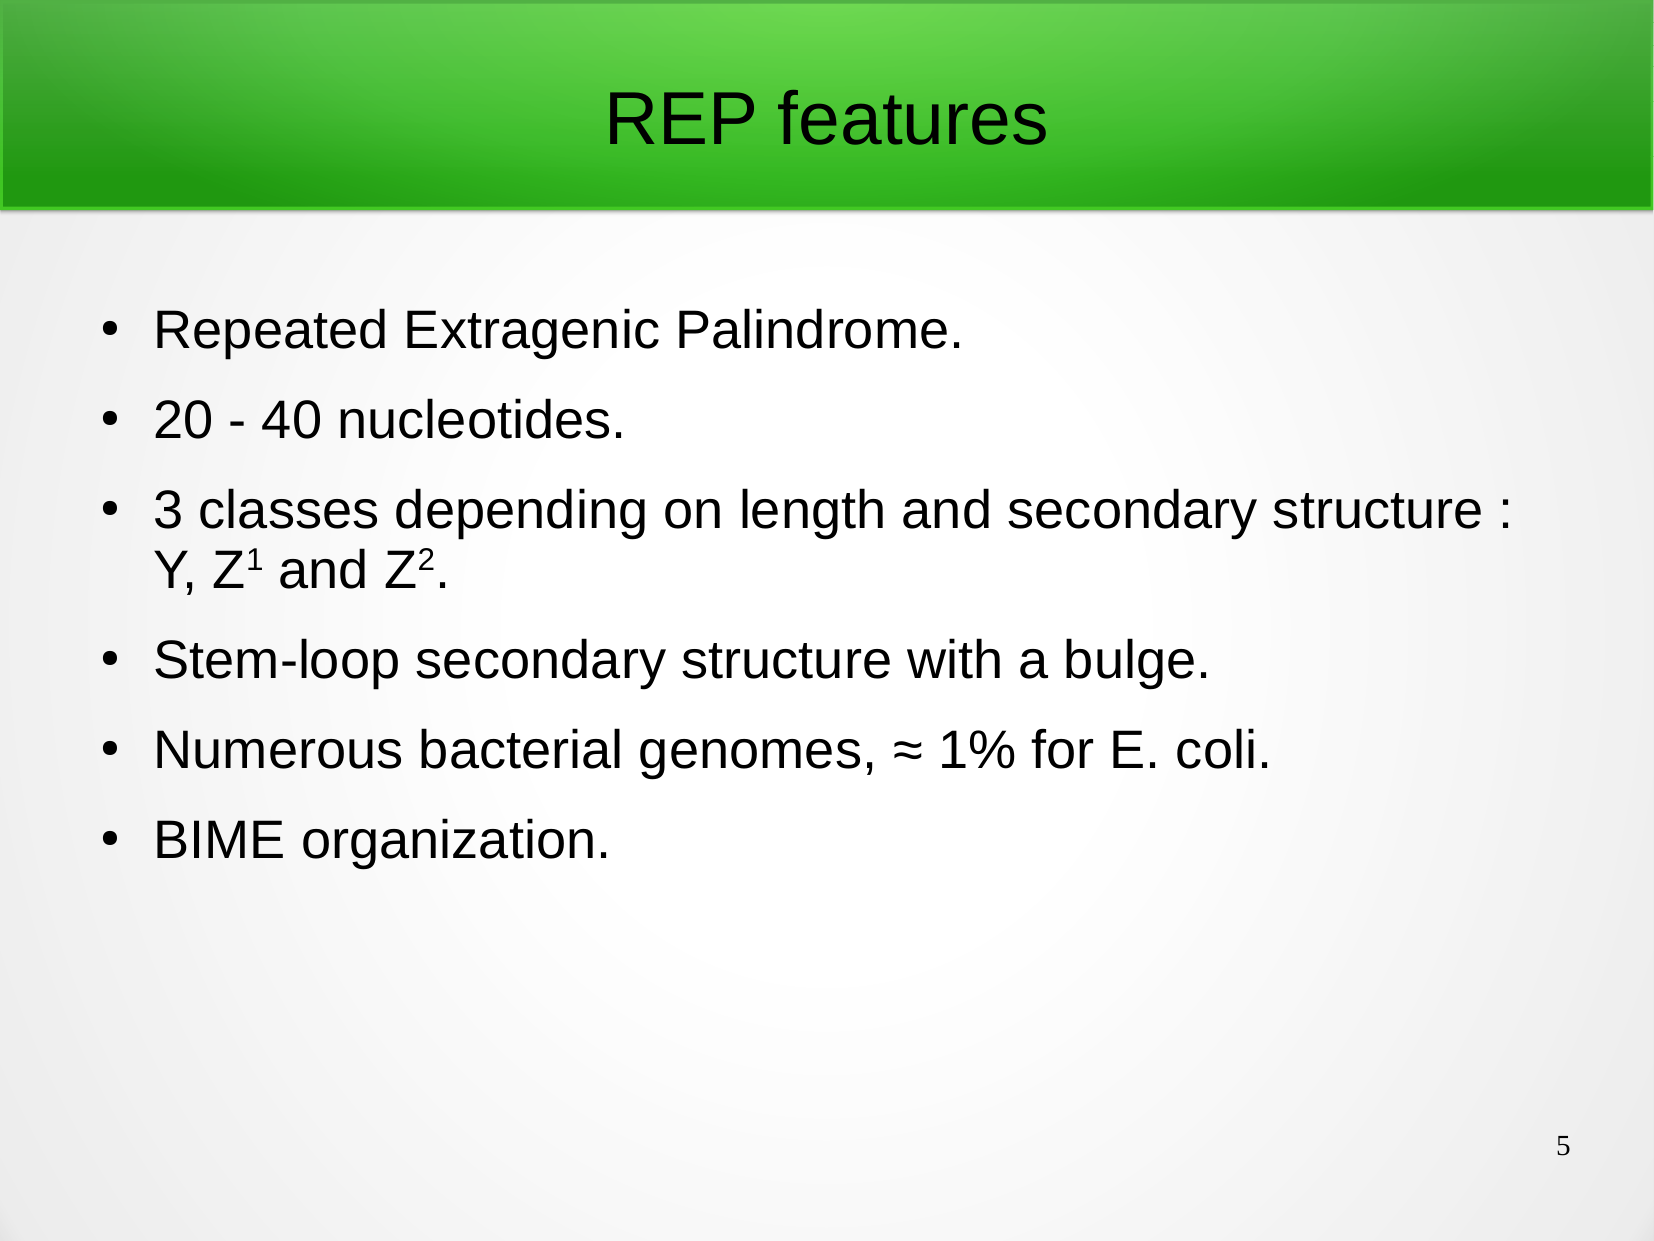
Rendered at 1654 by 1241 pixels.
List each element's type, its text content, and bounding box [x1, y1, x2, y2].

title REP features [82, 47, 1571, 189]
list Repeated Extragenic Palindrome. 20 - 40 nucleotides. 3 classes depending on length and secondary structure : Y, Z1 and Z2. Stem-loop secondary structure with a bulge. Numerous bacterial genomes, ≈ 1% for E. coli. BIME organization. [82, 299, 1571, 1019]
